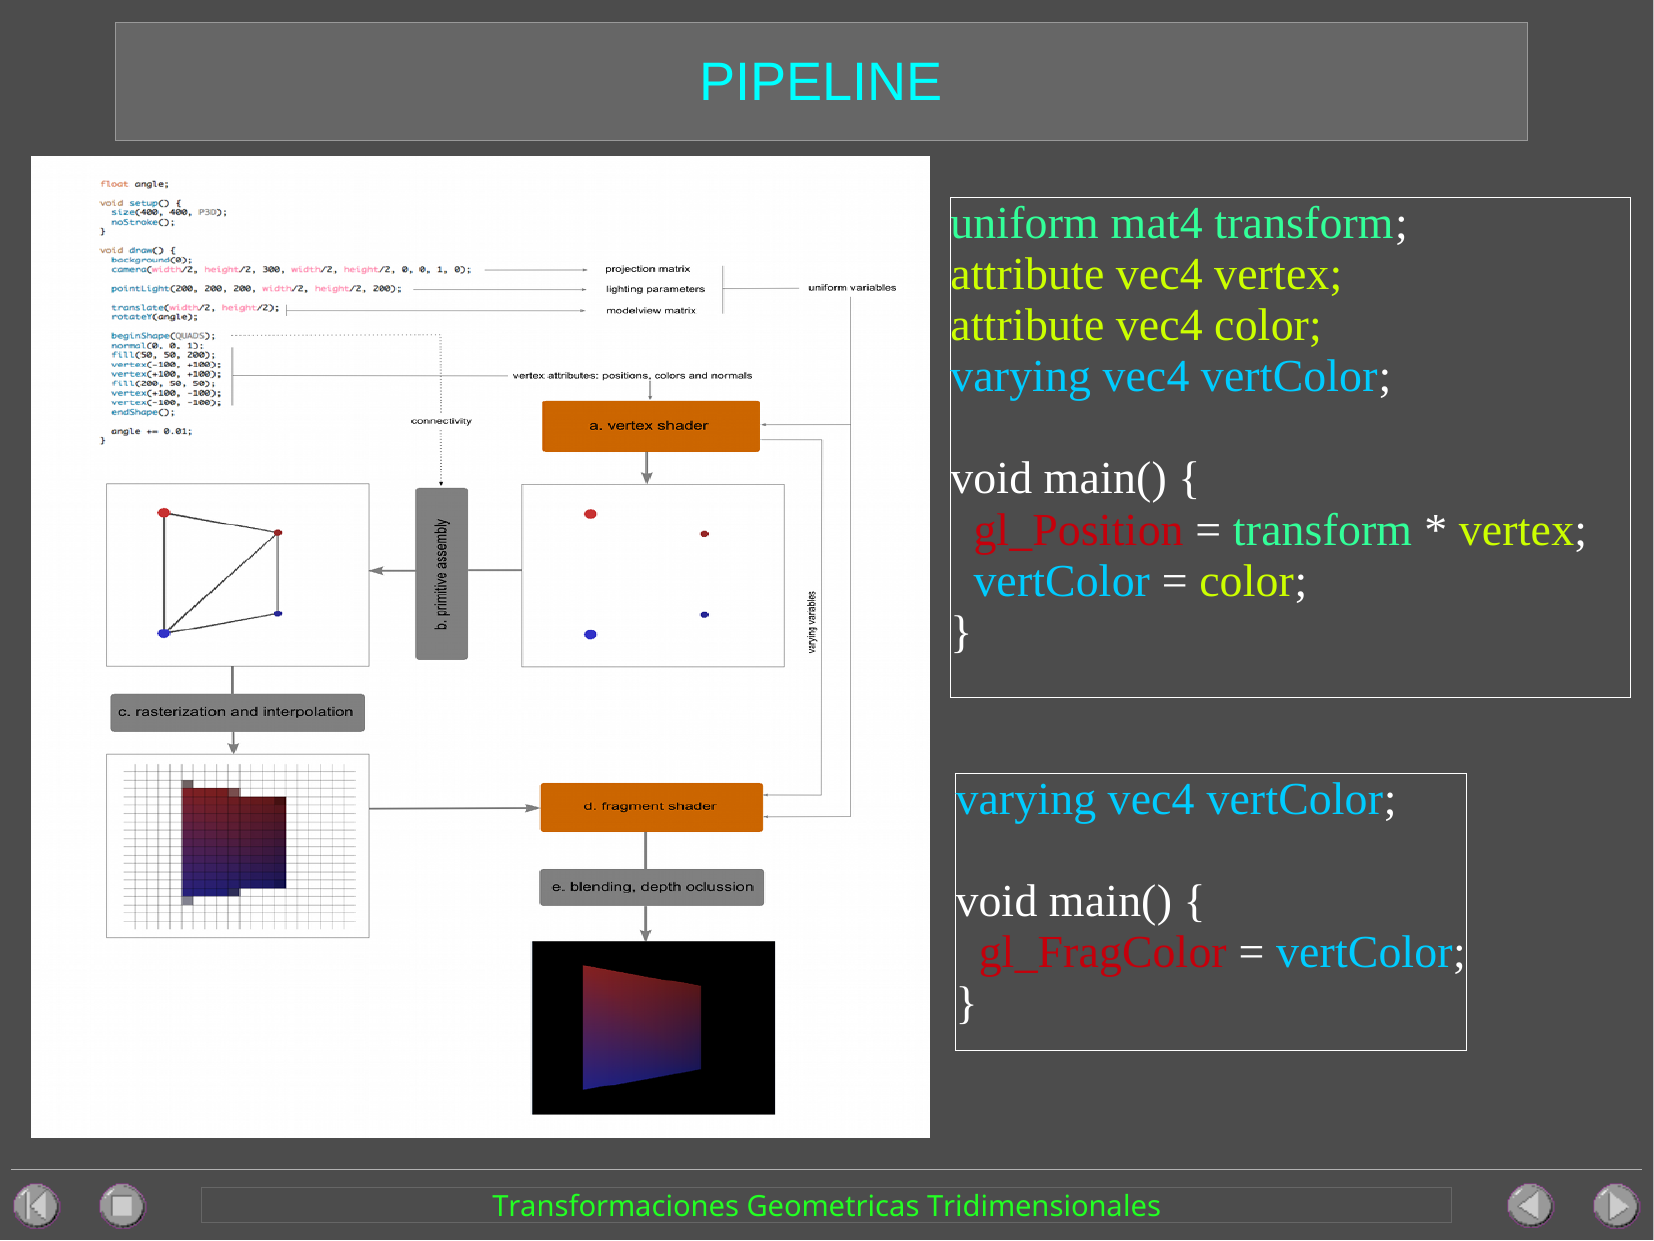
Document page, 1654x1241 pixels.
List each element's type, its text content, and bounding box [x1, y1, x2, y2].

text_box uniform mat4 transform; attribute vec4 vertex; attribute vec4 color; varying vec4 vertColor; void main() { gl_Position = transform * vertex; vertColor = color; } [950, 197, 1631, 698]
picture [1591, 1181, 1642, 1232]
picture [31, 156, 930, 1139]
picture [11, 1181, 62, 1232]
picture [1505, 1181, 1556, 1231]
picture [97, 1181, 148, 1232]
title PIPELINE [115, 22, 1528, 141]
text_box varying vec4 vertColor; void main() { gl_FragColor = vertColor; } [955, 773, 1465, 1051]
